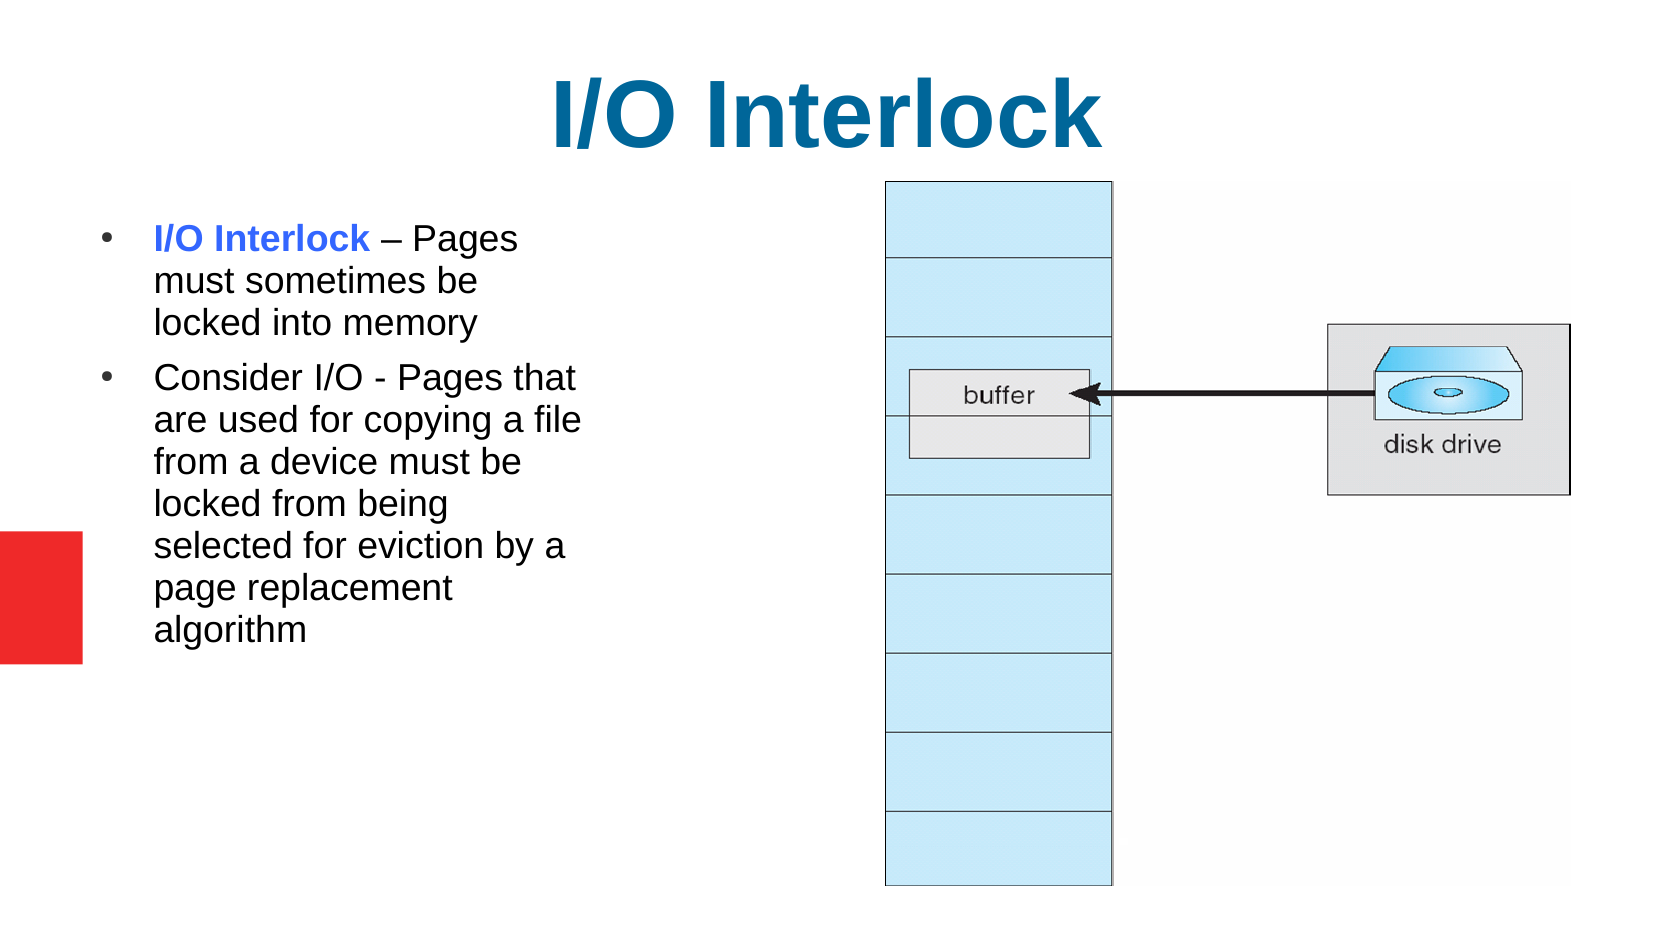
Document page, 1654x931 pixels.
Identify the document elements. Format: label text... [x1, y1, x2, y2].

title I/O Interlock [82, 37, 1571, 193]
list I/O Interlock – Pages must sometimes be locked into memory Consider I/O - Pages that are used for copying a file from a device must be locked from being selected for eviction by a page replacement algorithm [82, 217, 591, 827]
picture [885, 181, 1571, 886]
